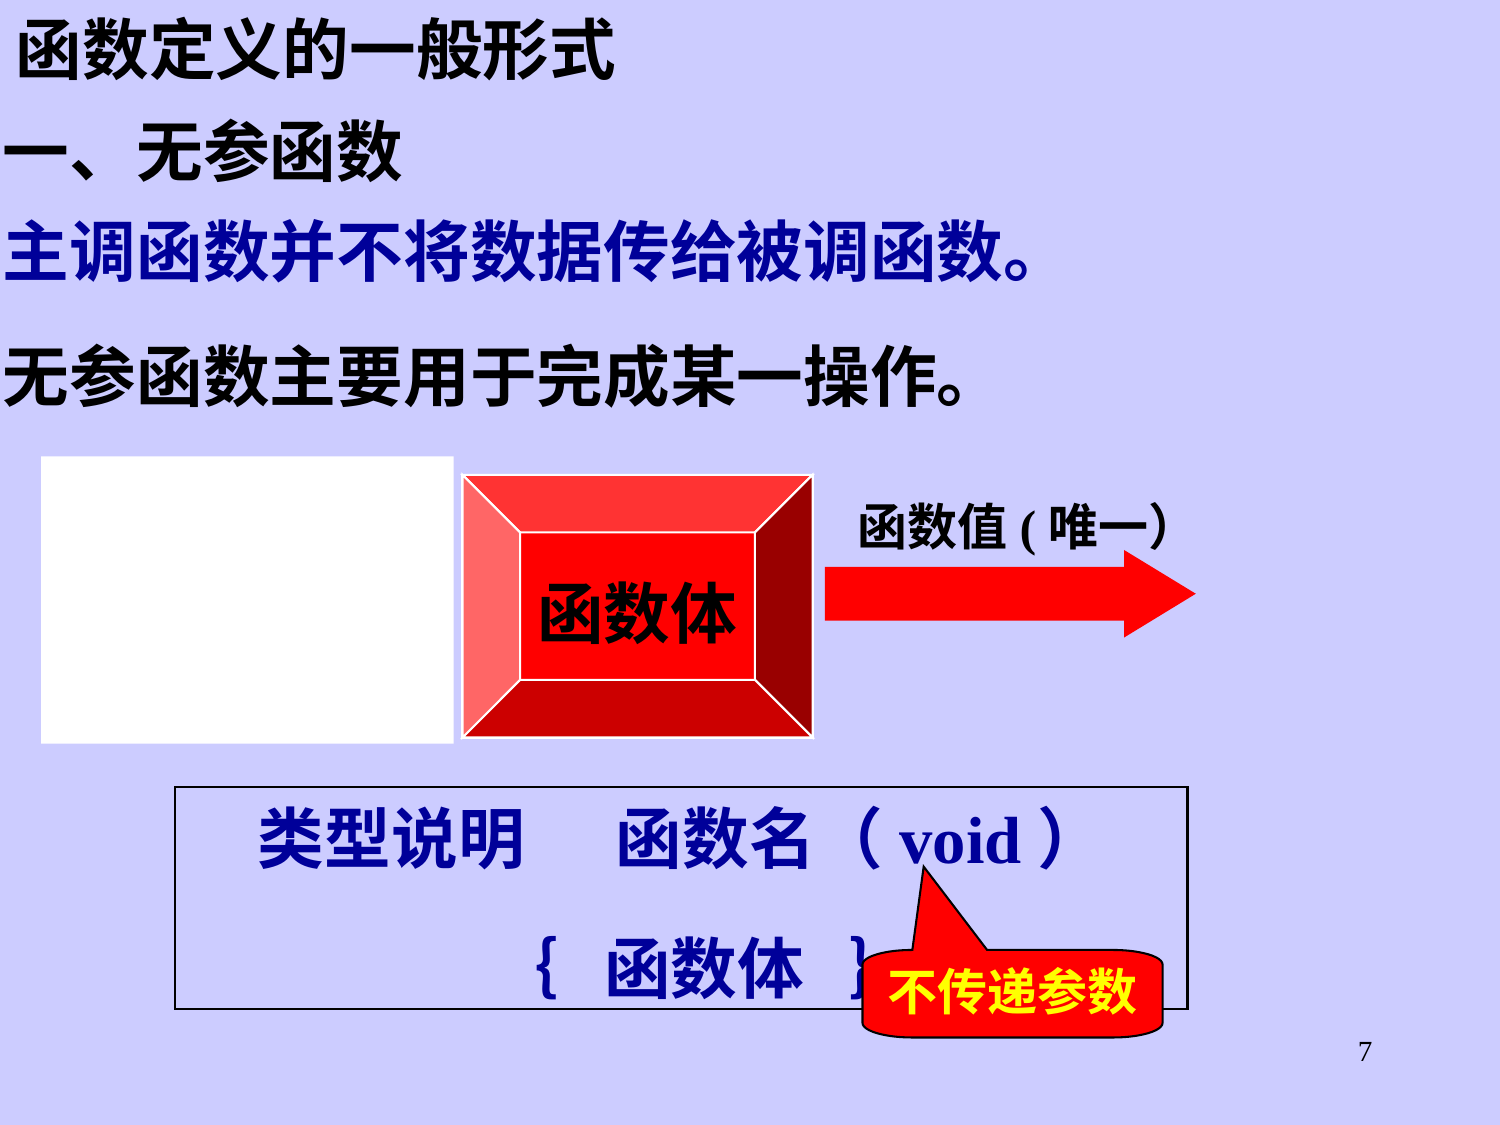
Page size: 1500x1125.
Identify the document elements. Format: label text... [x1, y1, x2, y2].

text_box 类型说明 函数名（void） ｛ 函数体 ｝ [174, 787, 1188, 1009]
text_box 一、无参函数 [0, 99, 1500, 192]
text_box 函数体 [512, 562, 763, 655]
text_box <编号> [1074, 1025, 1388, 1101]
text_box 不传递参数 [862, 866, 1163, 1038]
text_box 函数定义的一般形式 [1, 0, 632, 96]
text_box [824, 558, 1196, 638]
text_box [41, 456, 454, 744]
text_box int max ( int a, int b) { int c; c=min(a,b); return ( a>b? a : b); } [462, 474, 521, 738]
text_box 主调函数并不将数据传给被调函数。 [0, 200, 1500, 292]
text_box 函数值(唯一） [854, 487, 1211, 558]
text_box [463, 474, 813, 738]
text_box 无参函数主要用于完成某一操作。 [0, 324, 1276, 417]
